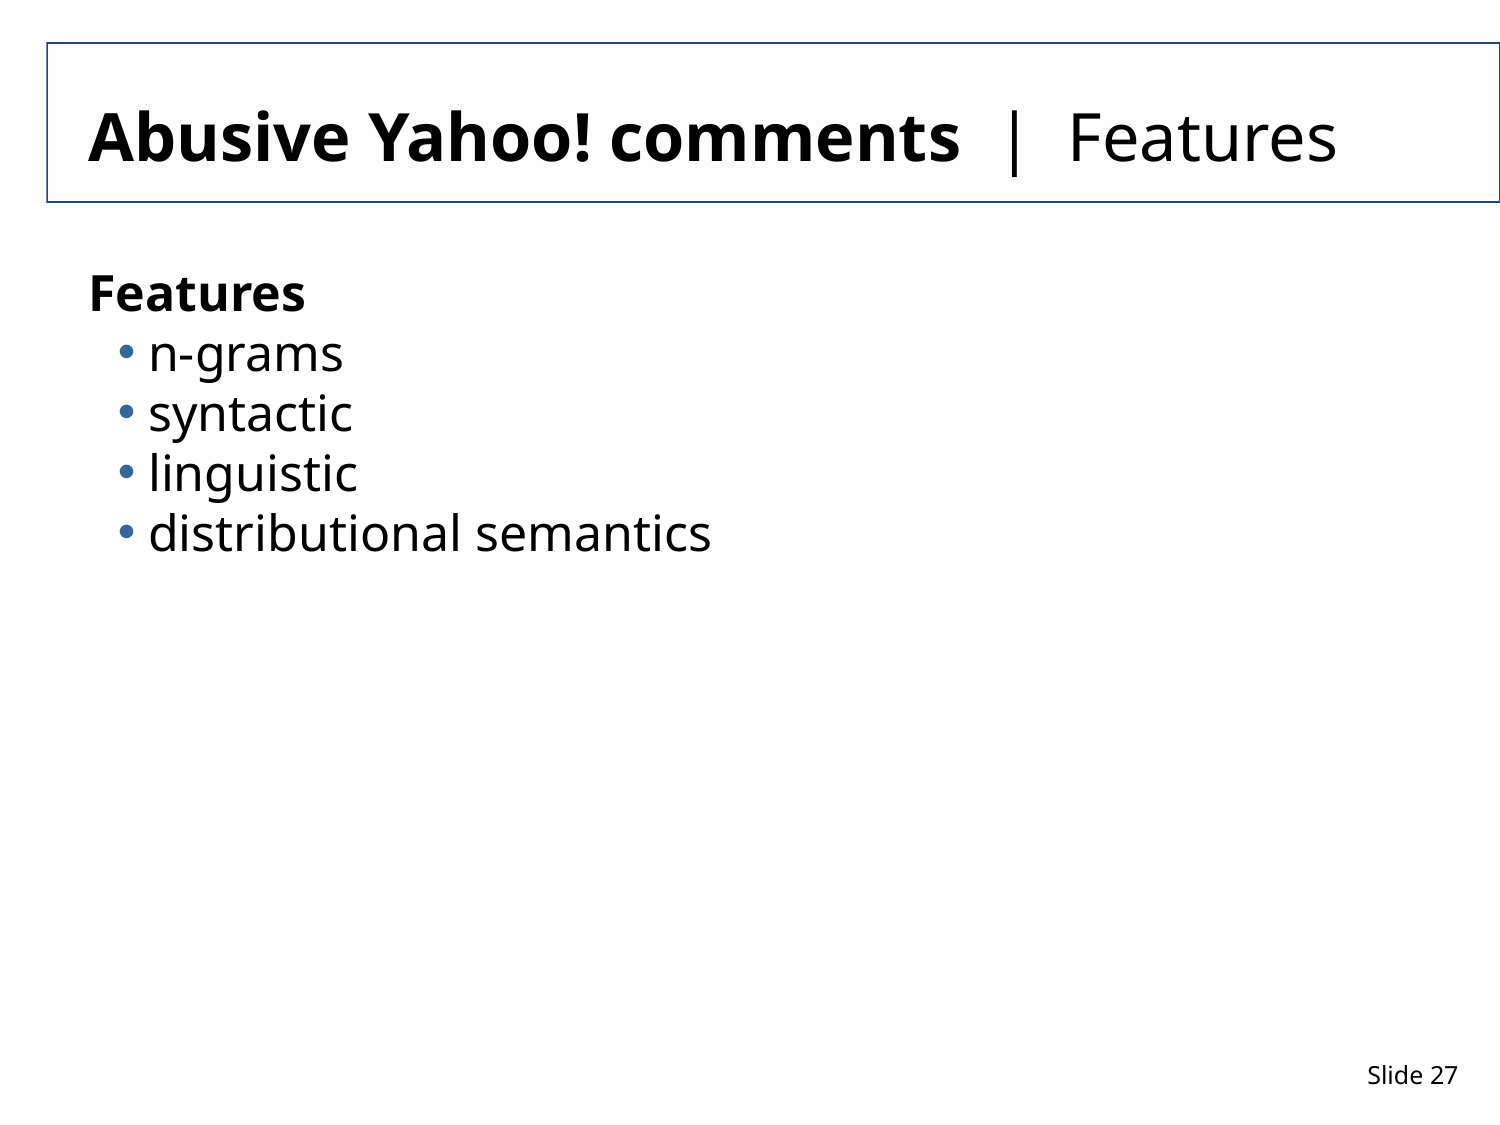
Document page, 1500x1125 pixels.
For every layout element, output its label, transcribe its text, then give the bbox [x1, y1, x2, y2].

text_box Abusive Yahoo! comments | Features [88, 42, 1469, 176]
text_box Features n-grams syntactic linguistic distributional semantics [88, 260, 1435, 1029]
